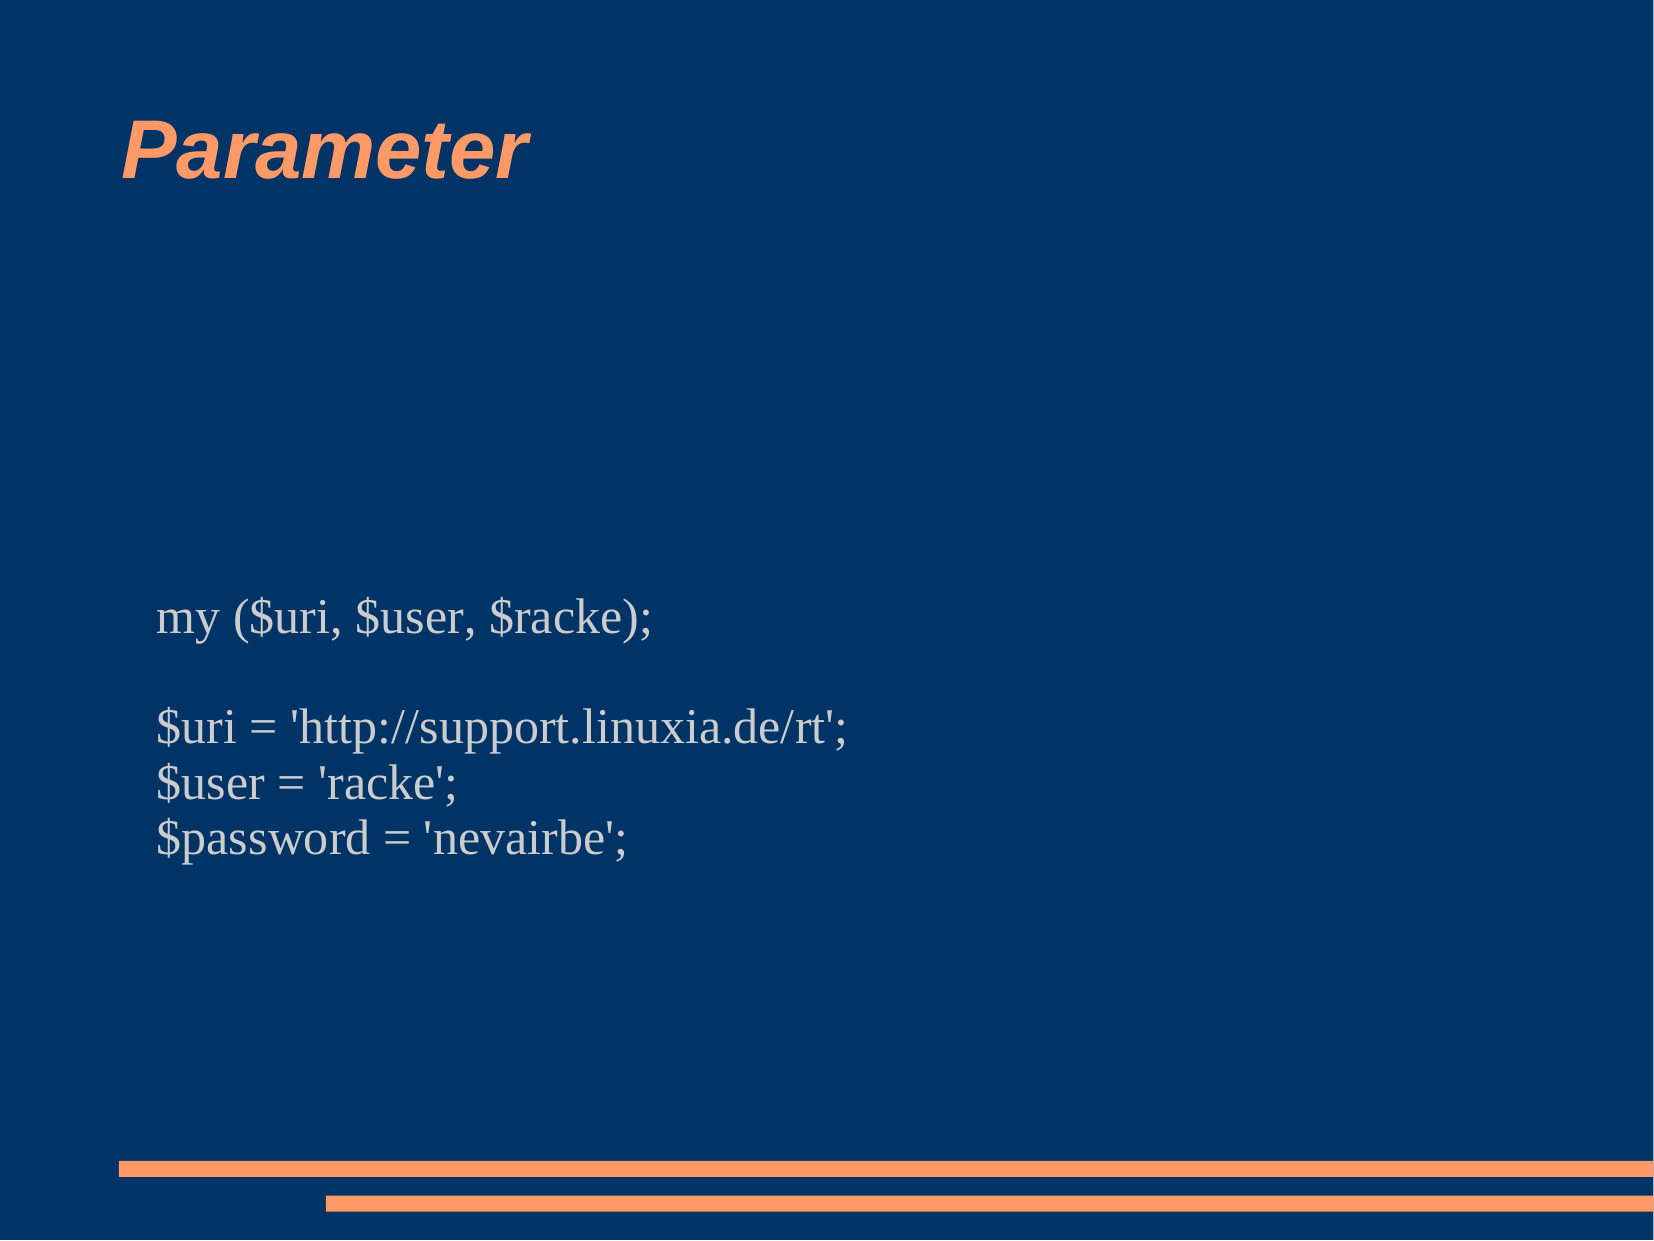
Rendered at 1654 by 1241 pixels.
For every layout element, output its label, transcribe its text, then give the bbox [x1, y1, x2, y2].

subtitle my ($uri, $user, $racke); $uri = 'http://support.linuxia.de/rt'; $user = 'racke'; $password = 'nevairbe'; [121, 322, 1561, 1133]
title Parameter [121, 46, 1534, 254]
